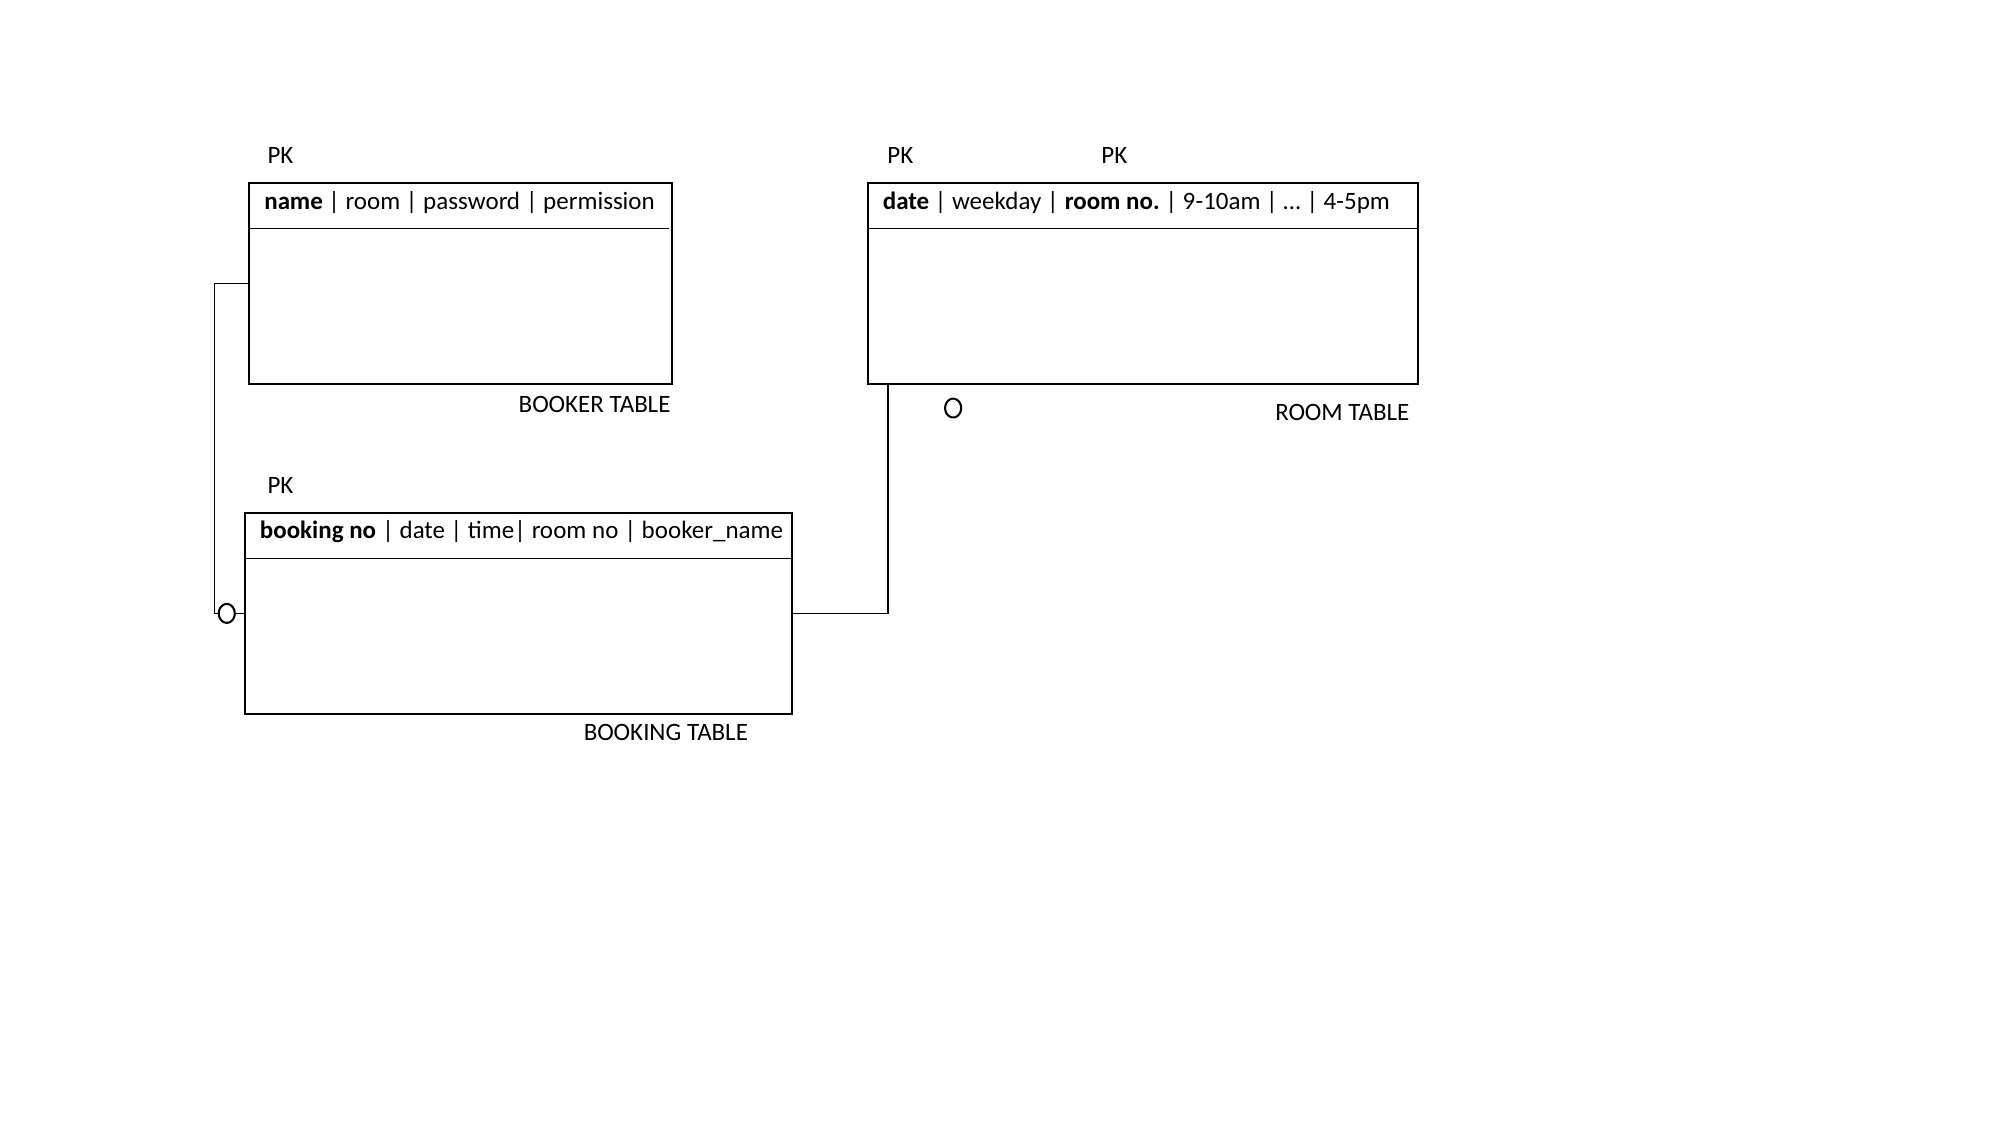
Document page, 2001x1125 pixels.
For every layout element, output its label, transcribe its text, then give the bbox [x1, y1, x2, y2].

text_box date | weekday | room no. | 9-10am | … | 4-5pm [867, 183, 1409, 228]
text_box BOOKER TABLE [503, 386, 688, 432]
text_box name | room | password | permission [249, 183, 674, 229]
text_box [868, 229, 1418, 384]
text_box BOOKING TABLE [568, 714, 766, 760]
text_box PK [1086, 137, 1143, 184]
text_box PK [252, 467, 309, 513]
text_box [245, 559, 792, 714]
text_box PK [872, 137, 930, 184]
text_box PK [252, 137, 309, 184]
text_box [1409, 183, 1418, 228]
text_box [249, 229, 672, 384]
text_box [945, 398, 962, 418]
text_box [218, 604, 235, 623]
text_box ROOM TABLE [1260, 393, 1427, 440]
text_box booking no | date | time| room no | booker_name [244, 512, 800, 559]
